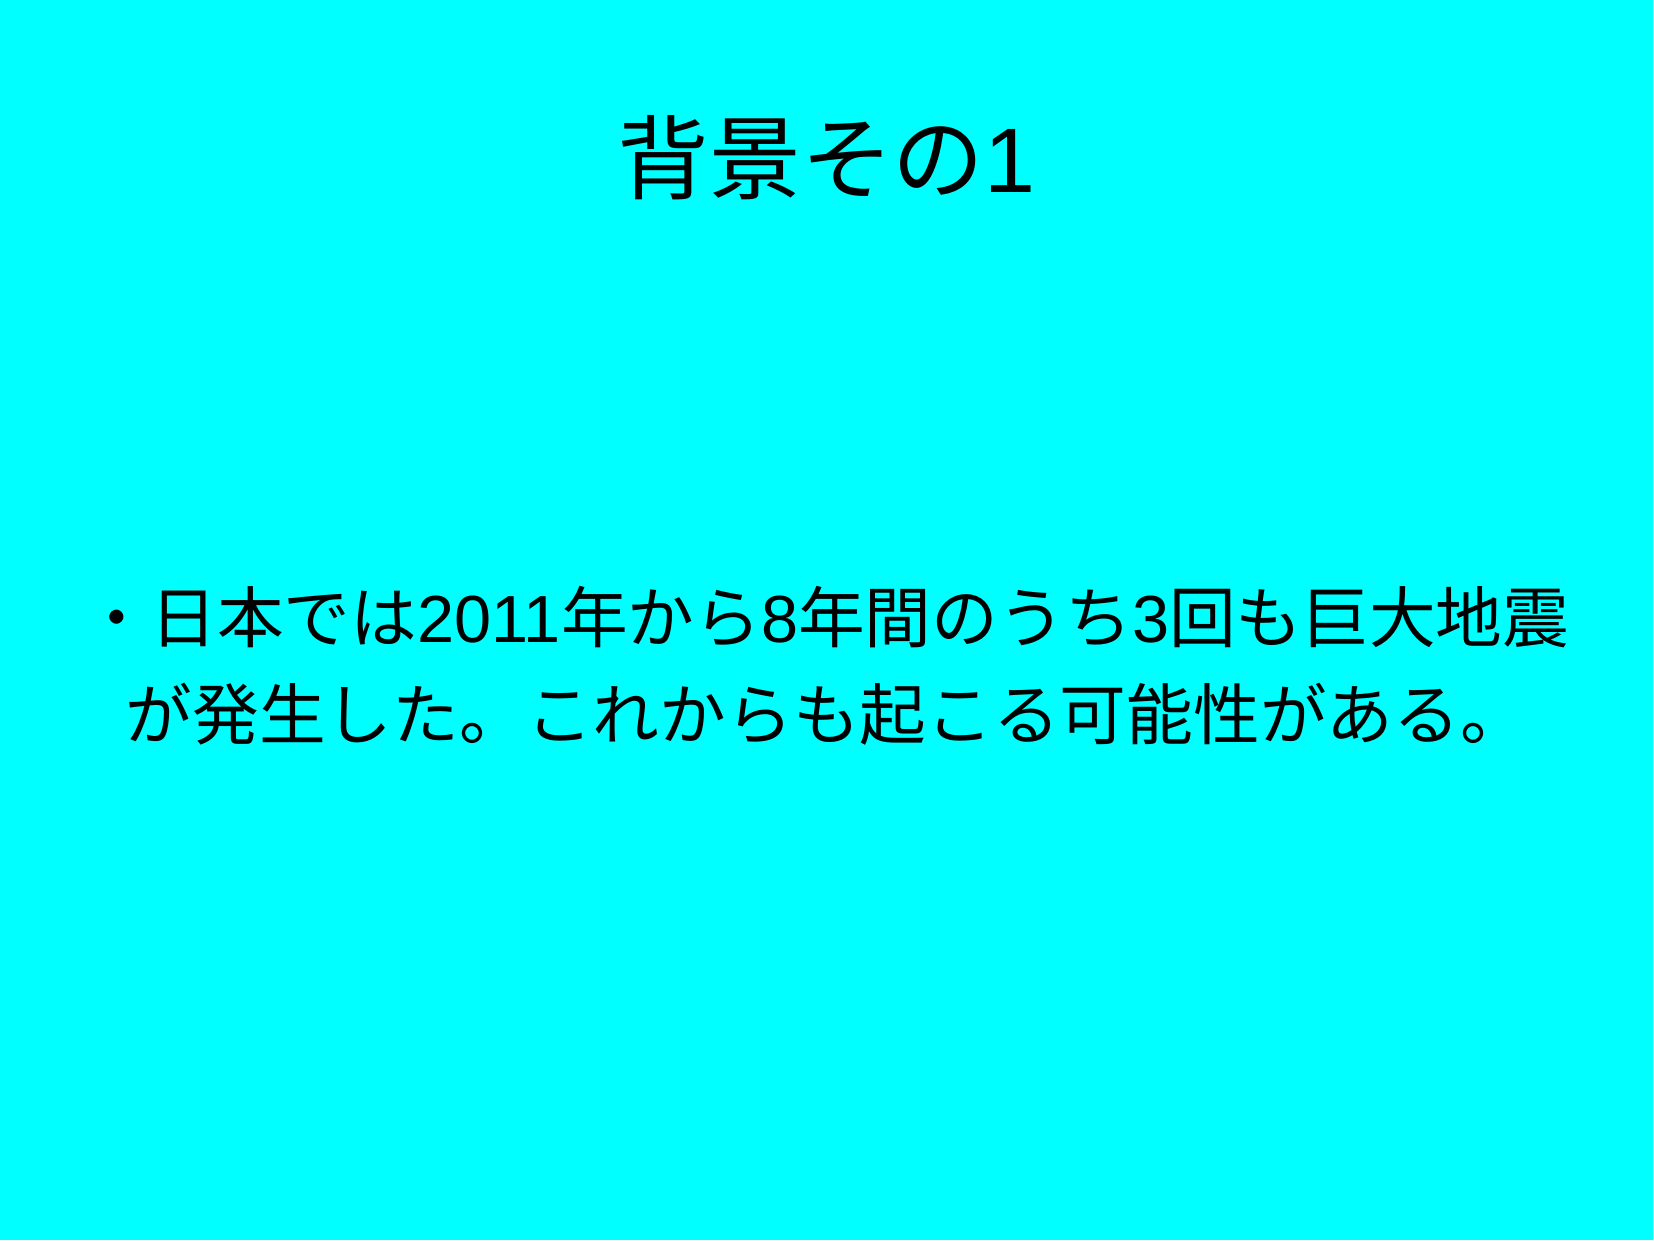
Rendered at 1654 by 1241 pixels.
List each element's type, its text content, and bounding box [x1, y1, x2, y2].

title 背景その1 [82, 56, 1571, 250]
subtitle ・日本では2011年から8年間のうち3回も巨大地震が発生した。これからも起こる可能性がある。 [82, 290, 1571, 1109]
